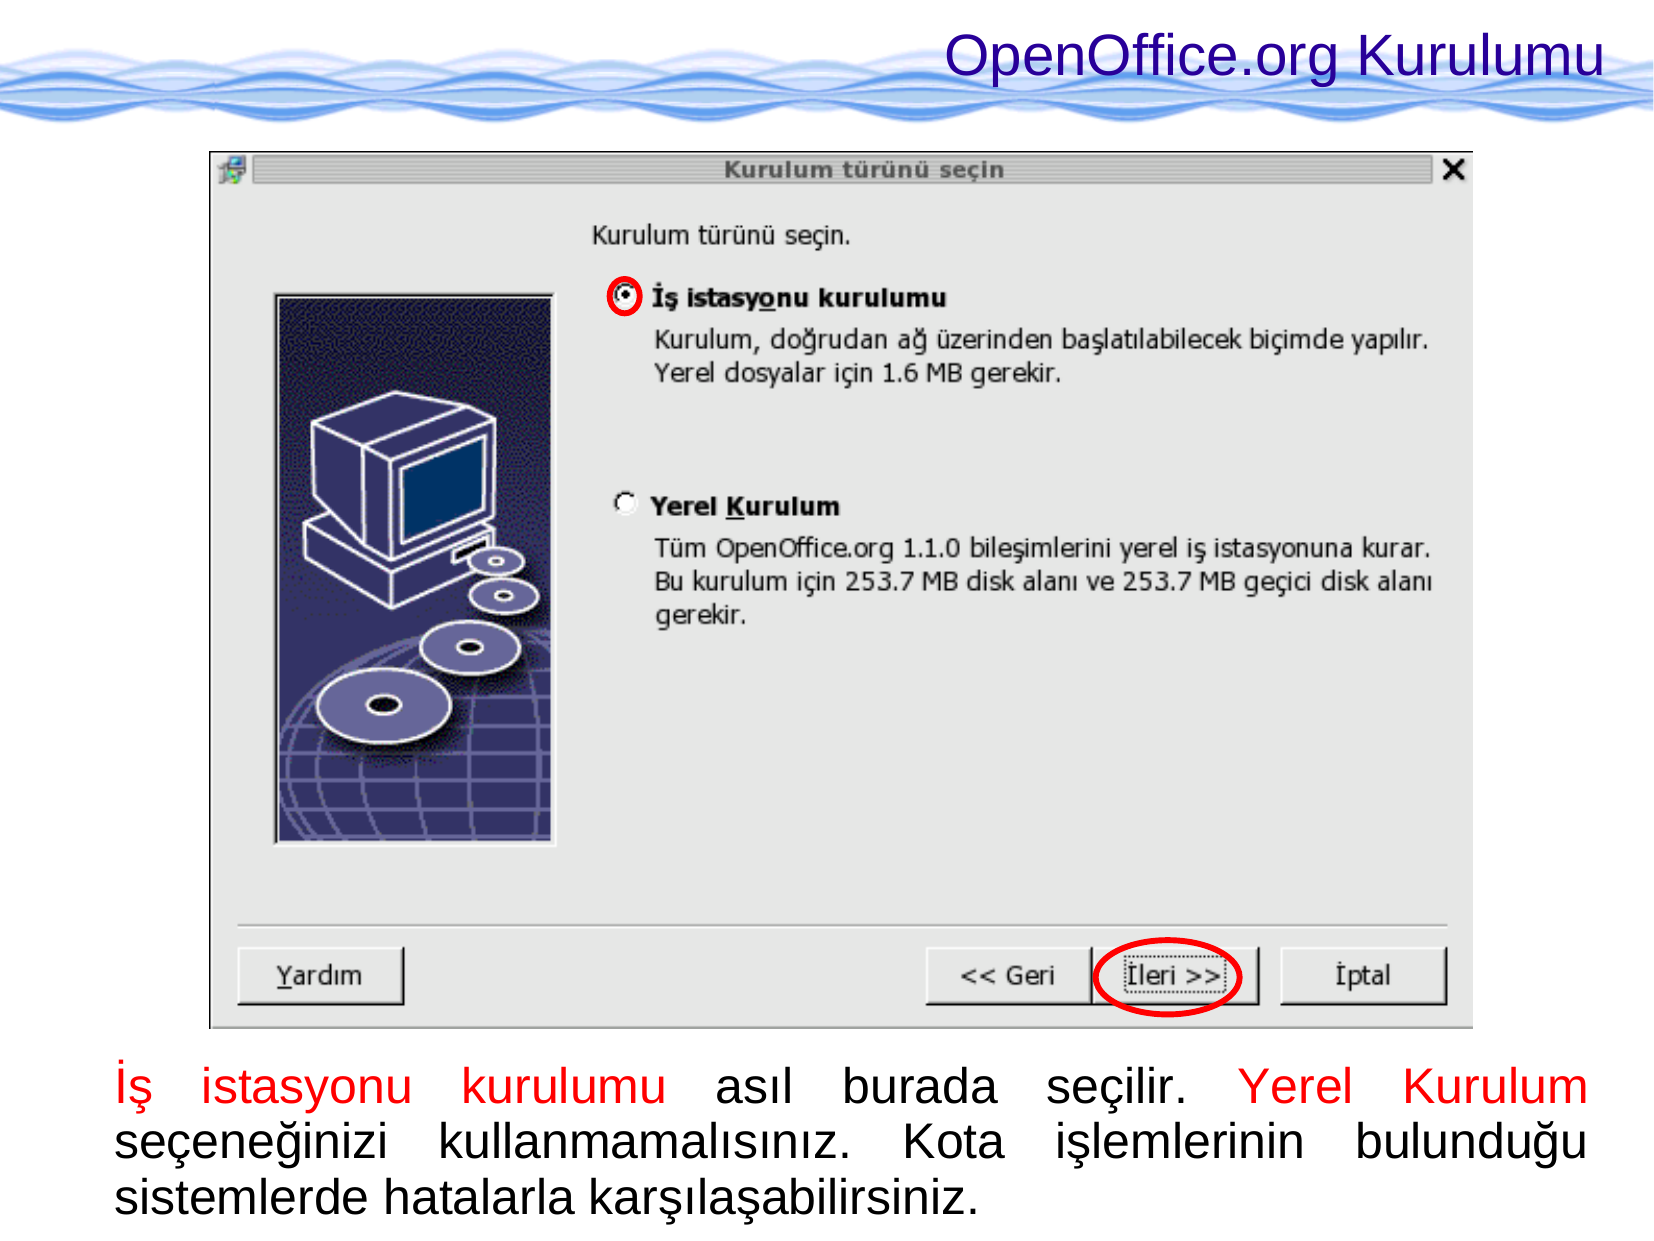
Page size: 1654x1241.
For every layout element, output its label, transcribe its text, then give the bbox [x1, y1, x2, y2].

picture [209, 151, 1473, 1029]
picture [0, 41, 1654, 129]
text_box İş istasyonu kurulumu asıl burada seçilir. Yerel Kurulum seçeneğinizi kullanmamalısınız. Kota işlemlerinin bulunduğu sistemlerde hatalarla karşılaşabilirsiniz. [99, 1050, 1604, 1235]
text_box OpenOffice.org Kurulumu [587, 15, 1654, 96]
